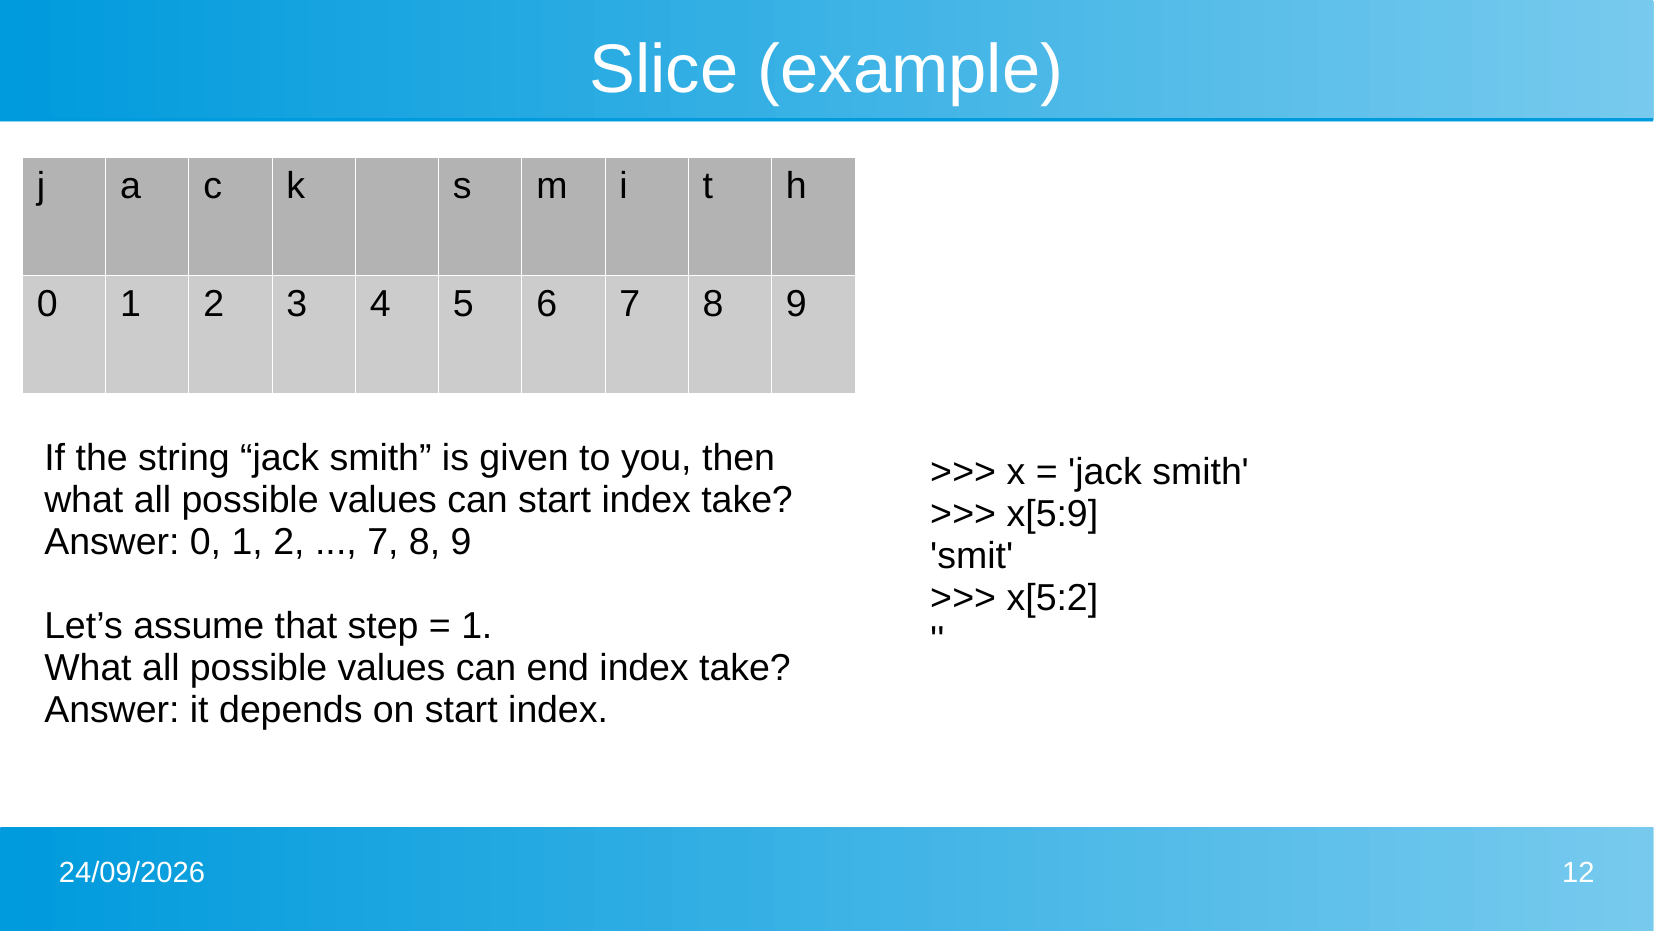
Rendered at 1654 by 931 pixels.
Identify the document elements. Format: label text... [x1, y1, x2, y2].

table_cell 0 [23, 276, 105, 393]
title Slice (example) [59, 29, 1595, 108]
table_cell 5 [439, 276, 521, 393]
text_box If the string “jack smith” is given to you, then what all possible values can start index take? Answer: 0, 1, 2, ..., 7, 8, 9 Let’s assume that step = 1. What all possible values can end index take? Answer: it depends on start index. [29, 429, 827, 739]
table_cell 3 [273, 276, 355, 393]
table_header c [189, 158, 272, 275]
table_header t [689, 158, 771, 275]
table_cell 7 [606, 276, 688, 393]
table_cell 1 [106, 276, 188, 393]
table_cell 2 [189, 276, 272, 393]
table_header h [772, 158, 855, 275]
table_cell 9 [772, 276, 855, 393]
table_cell 8 [689, 276, 771, 393]
table_cell 6 [522, 276, 605, 393]
text_box >>> x = 'jack smith' >>> x[5:9] 'smit' >>> x[5:2] '' [915, 442, 1300, 710]
table_header [356, 158, 438, 275]
table_cell 4 [356, 276, 438, 393]
table_header s [439, 158, 521, 275]
table_header a [106, 158, 188, 275]
table_header i [606, 158, 688, 275]
table_header j [23, 158, 105, 275]
table_header m [522, 158, 605, 275]
table_header k [273, 158, 355, 275]
